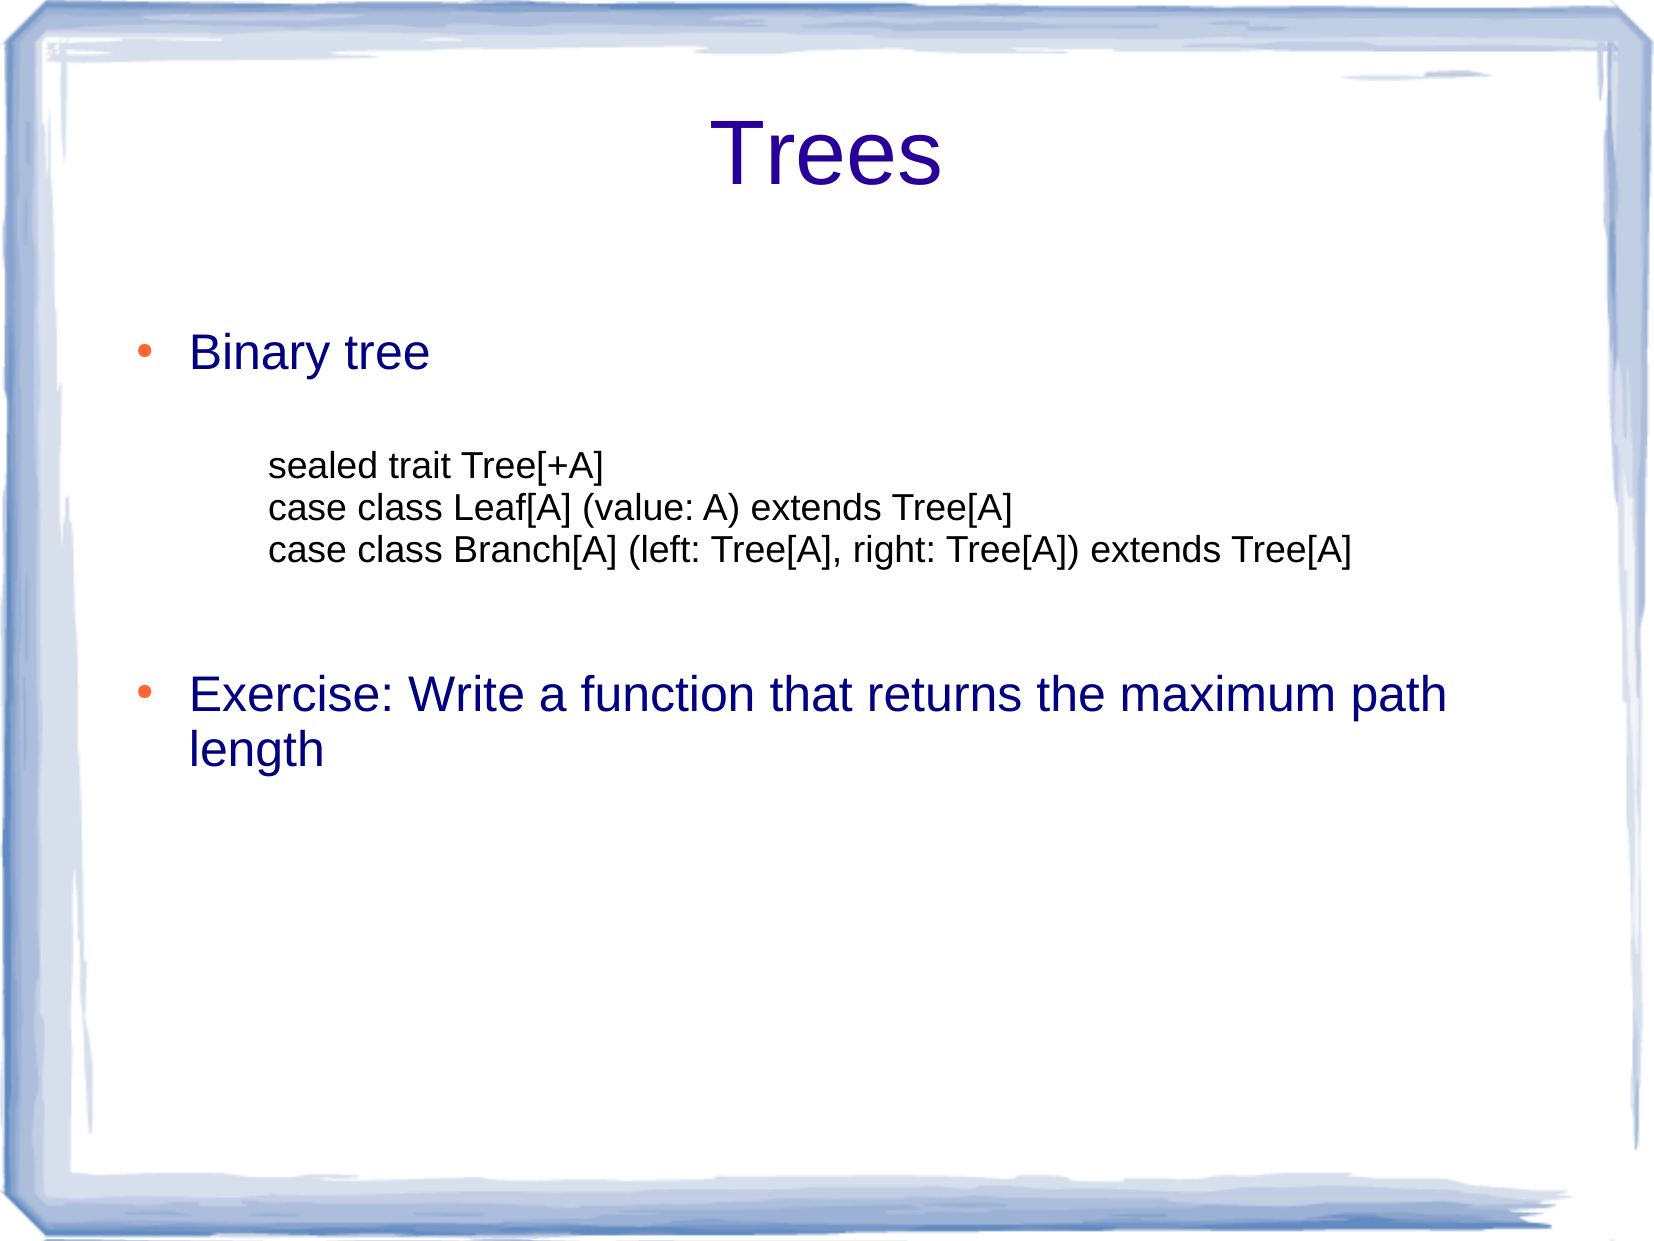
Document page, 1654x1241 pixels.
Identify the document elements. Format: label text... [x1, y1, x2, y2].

text_box sealed trait Tree[+A] case class Leaf[A] (value: A) extends Tree[A] case class Branch[A] (left: Tree[A], right: Tree[A]) extends Tree[A] [253, 437, 1369, 578]
picture [0, 0, 1654, 1241]
title Trees [82, 49, 1571, 257]
list Binary tree Exercise: Write a function that returns the maximum path length [118, 324, 1571, 1045]
